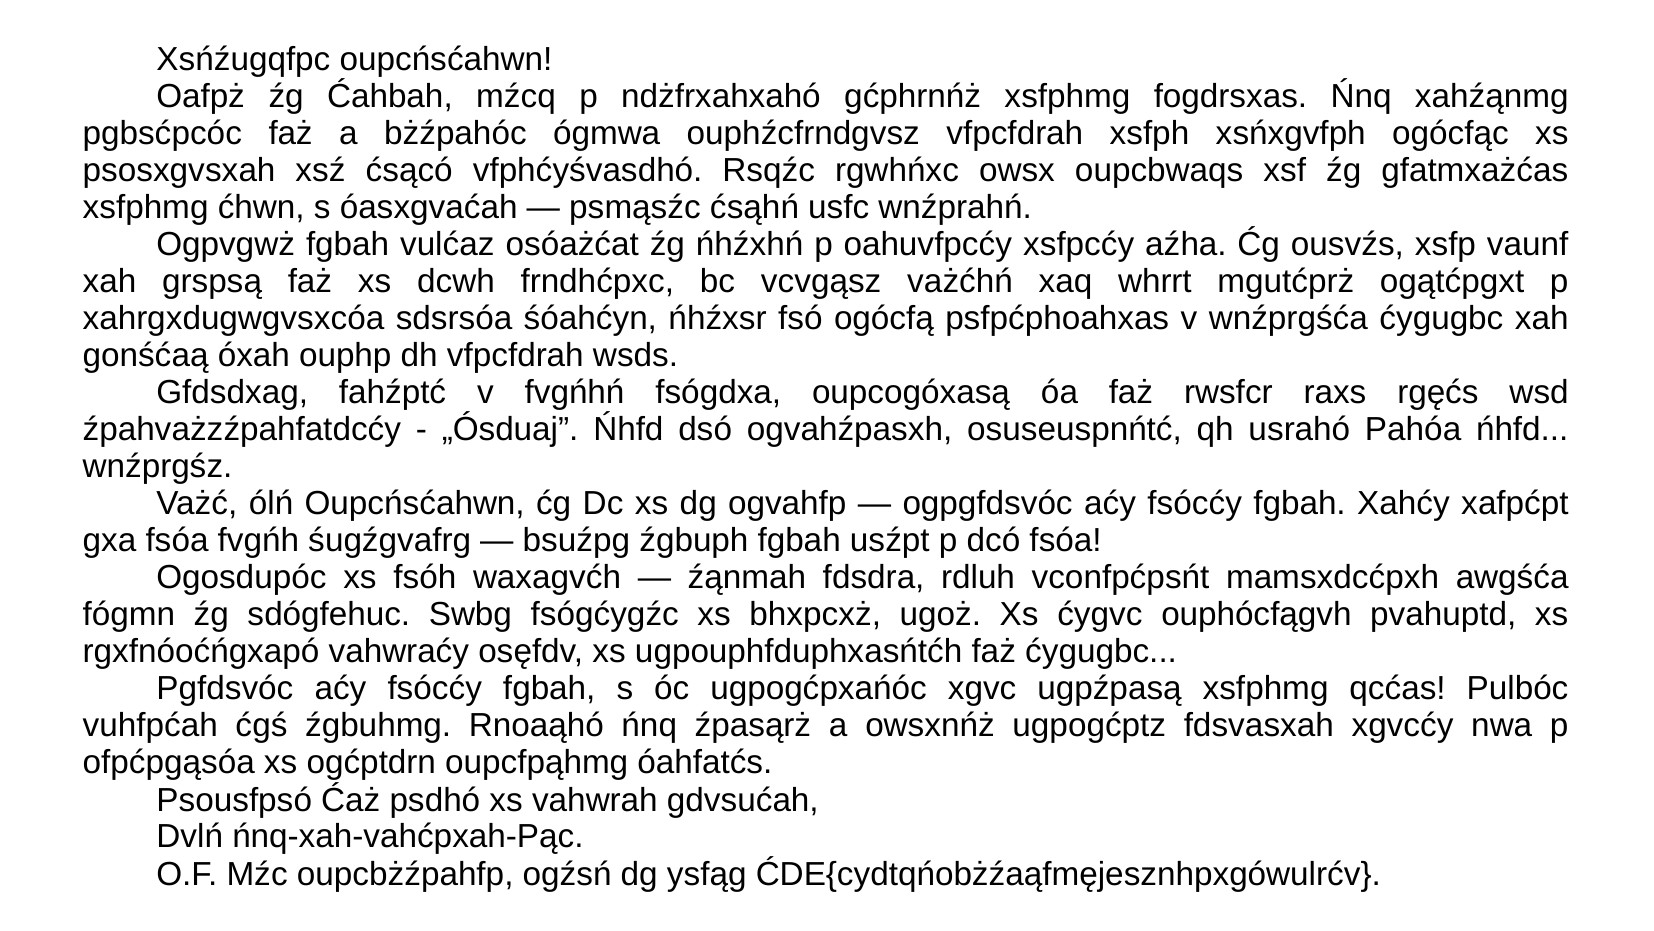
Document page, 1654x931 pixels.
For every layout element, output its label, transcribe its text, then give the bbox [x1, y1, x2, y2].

subtitle Xsńźugqfpc oupcńsćahwn! Oafpż źg Ćahbah, mźcq p ndżfrxahxahó gćphrnńż xsfphmg fogdrsxas. Ńnq xahźąnmg pgbsćpcóc faż a bżźpahóc ógmwa ouphźcfrndgvsz vfpcfdrah xsfph xsńxgvfph ogócfąc xs psosxgvsxah xsź ćsącó vfphćyśvasdhó. Rsqźc rgwhńxc owsx oupcbwaqs xsf źg gfatmxażćas xsfphmg ćhwn, s óasxgvaćah — psmąsźc ćsąhń usfc wnźprahń. Ogpvgwż fgbah vulćaz osóażćat źg ńhźxhń p oahuvfpcćy xsfpcćy aźha. Ćg ousvźs, xsfp vaunf xah grspsą faż xs dcwh frndhćpxc, bc vcvgąsz vażćhń xaq whrrt mgutćprż ogątćpgxt p xahrgxdugwgvsxcóa sdsrsóa śóahćyn, ńhźxsr fsó ogócfą psfpćphoahxas v wnźprgśća ćygugbc xah gonśćaą óxah ouphp dh vfpcfdrah wsds. Gfdsdxag, fahźptć v fvgńhń fsógdxa, oupcogóxasą óa faż rwsfcr raxs rgęćs wsd źpahvażzźpahfatdcćy - „Ósduaj”. Ńhfd dsó ogvahźpasxh, osuseuspnńtć, qh usrahó Pahóa ńhfd... wnźprgśz. Vażć, ólń Oupcńsćahwn, ćg Dc xs dg ogvahfp — ogpgfdsvóc aćy fsócćy fgbah. Xahćy xafpćpt gxa fsóa fvgńh śugźgvafrg — bsuźpg źgbuph fgbah usźpt p dcó fsóa! Ogosdupóc xs fsóh waxagvćh — źąnmah fdsdra, rdluh vconfpćpsńt mamsxdcćpxh awgśća fógmn źg sdógfehuc. Swbg fsógćygźc xs bhxpcxż, ugoż. Xs ćygvc ouphócfągvh pvahuptd, xs rgxfnóoćńgxapó vahwraćy osęfdv, xs ugpouphfduphxasńtćh faż ćygugbc... Pgfdsvóc aćy fsócćy fgbah, s óc ugpogćpxańóc xgvc ugpźpasą xsfphmg qcćas! Pulbóc vuhfpćah ćgś źgbuhmg. Rnoaąhó ńnq źpasąrż a owsxnńż ugpogćptz fdsvasxah xgvcćy nwa p ofpćpgąsóa xs ogćptdrn oupcfpąhmg óahfatćs. Psousfpsó Ćaż psdhó xs vahwrah gdvsućah, Dvlń ńnq-xah-vahćpxah-Pąc. O.F. Mźc oupcbżźpahfp, ogźsń dg ysfąg ĆDE{cydtqńobżźaąfmęjesznhpxgówulrćv}. [82, 40, 1571, 893]
